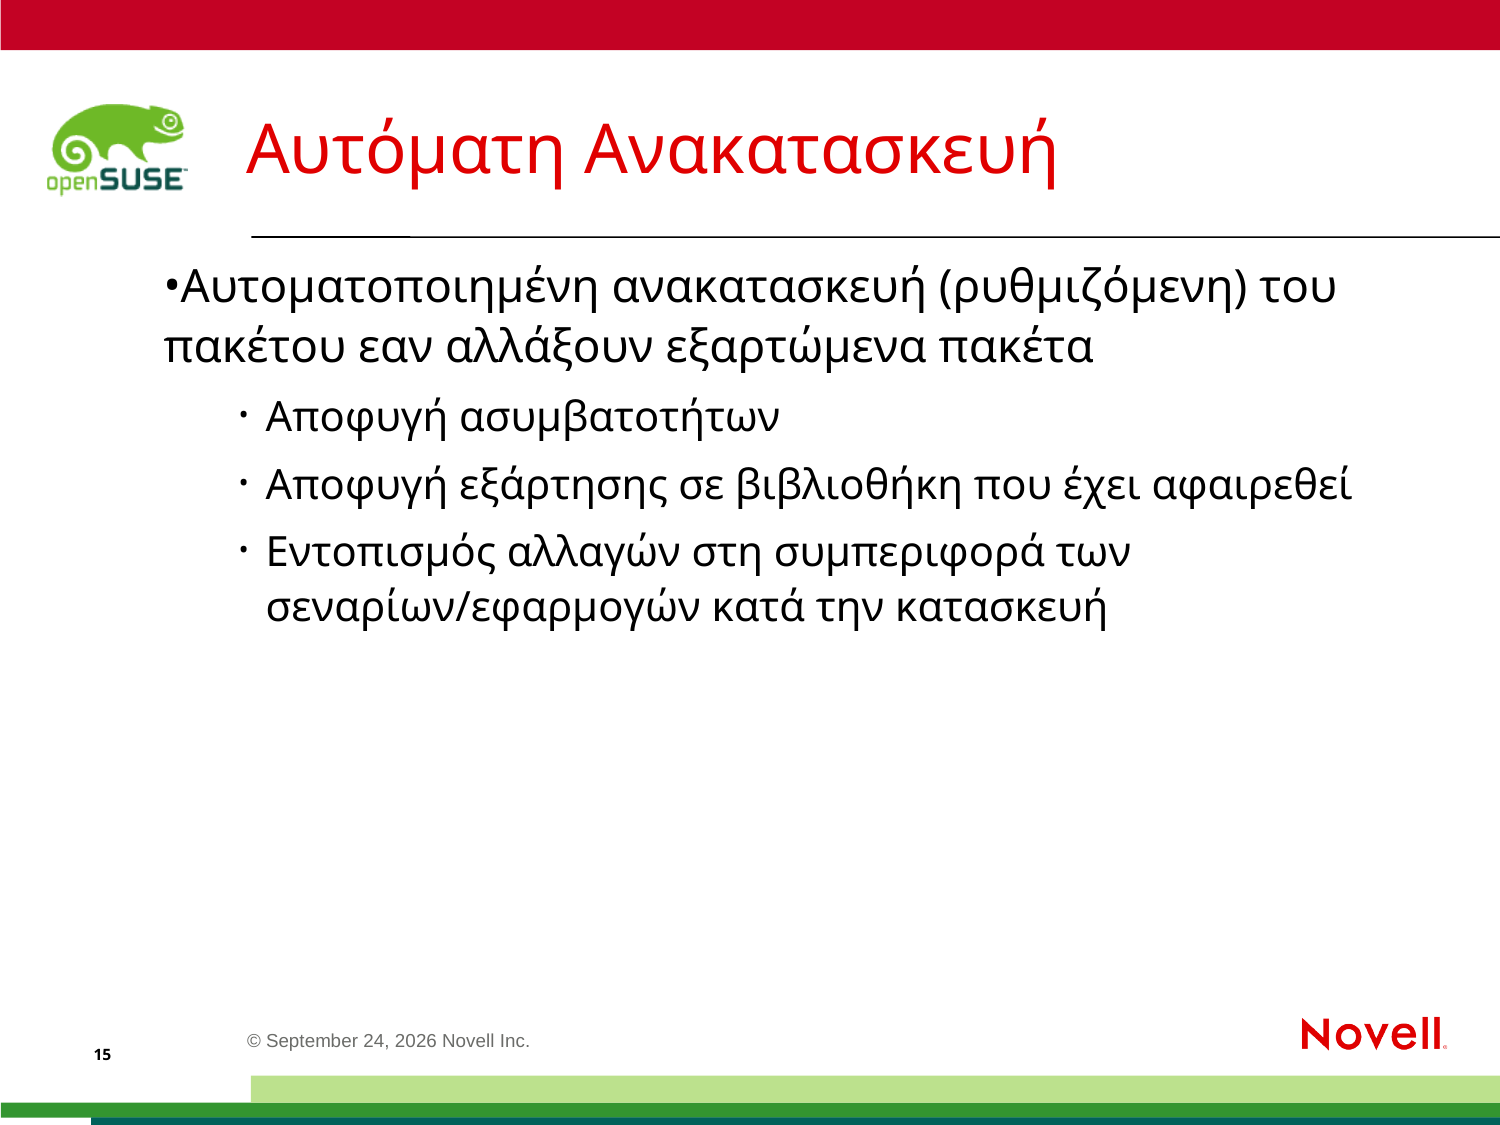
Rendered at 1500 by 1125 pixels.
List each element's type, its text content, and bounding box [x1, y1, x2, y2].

picture [1295, 1011, 1453, 1056]
title Αυτόματη Ανακατασκευή [246, 68, 1409, 231]
picture [47, 104, 188, 197]
list Αυτοματοποιημένη ανακατασκευή (ρυθμιζόμενη) του πακέτου εαν αλλάξουν εξαρτώμενα πακέτα Αποφυγή ασυμβατοτήτων Αποφυγή εξάρτησης σε βιβλιοθήκη που έχει αφαιρεθεί Εντοπισμός αλλαγών στη συμπεριφορά των σεναρίων/εφαρμογών κατά την κατασκευή [163, 254, 1404, 585]
